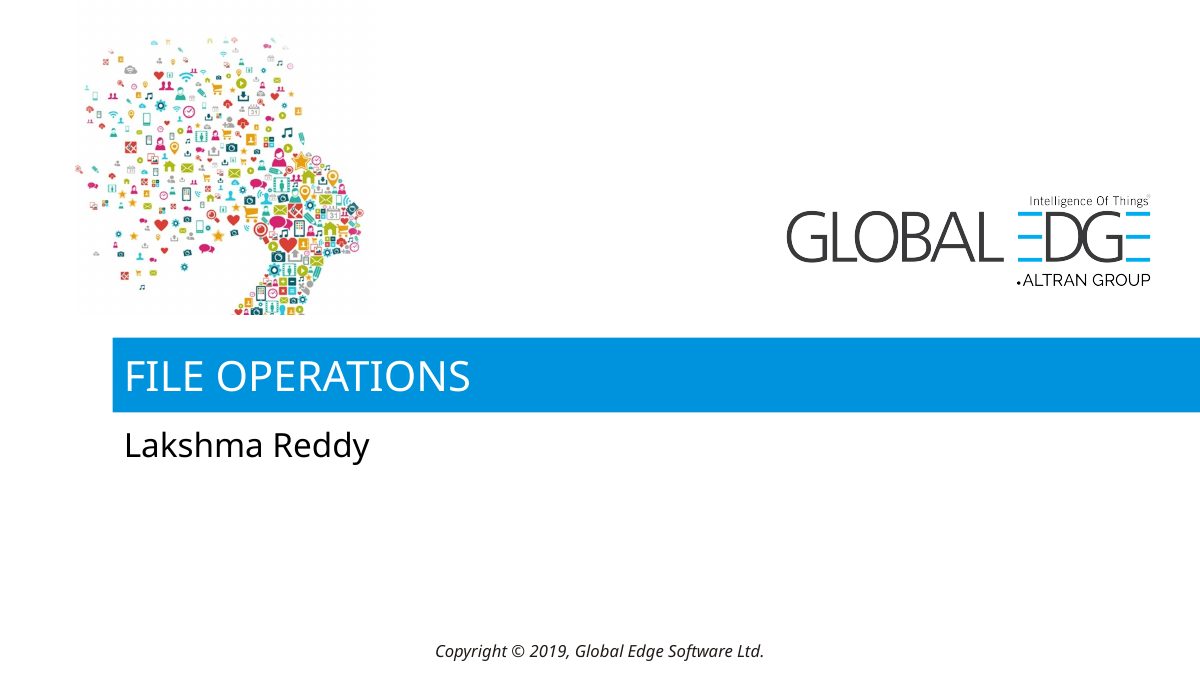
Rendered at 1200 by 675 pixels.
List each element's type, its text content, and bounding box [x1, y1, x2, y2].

list Lakshma Reddy [112, 412, 975, 475]
title FILE OPERATIONS [112, 337, 1200, 413]
picture [779, 184, 1158, 296]
picture [75, 0, 377, 315]
